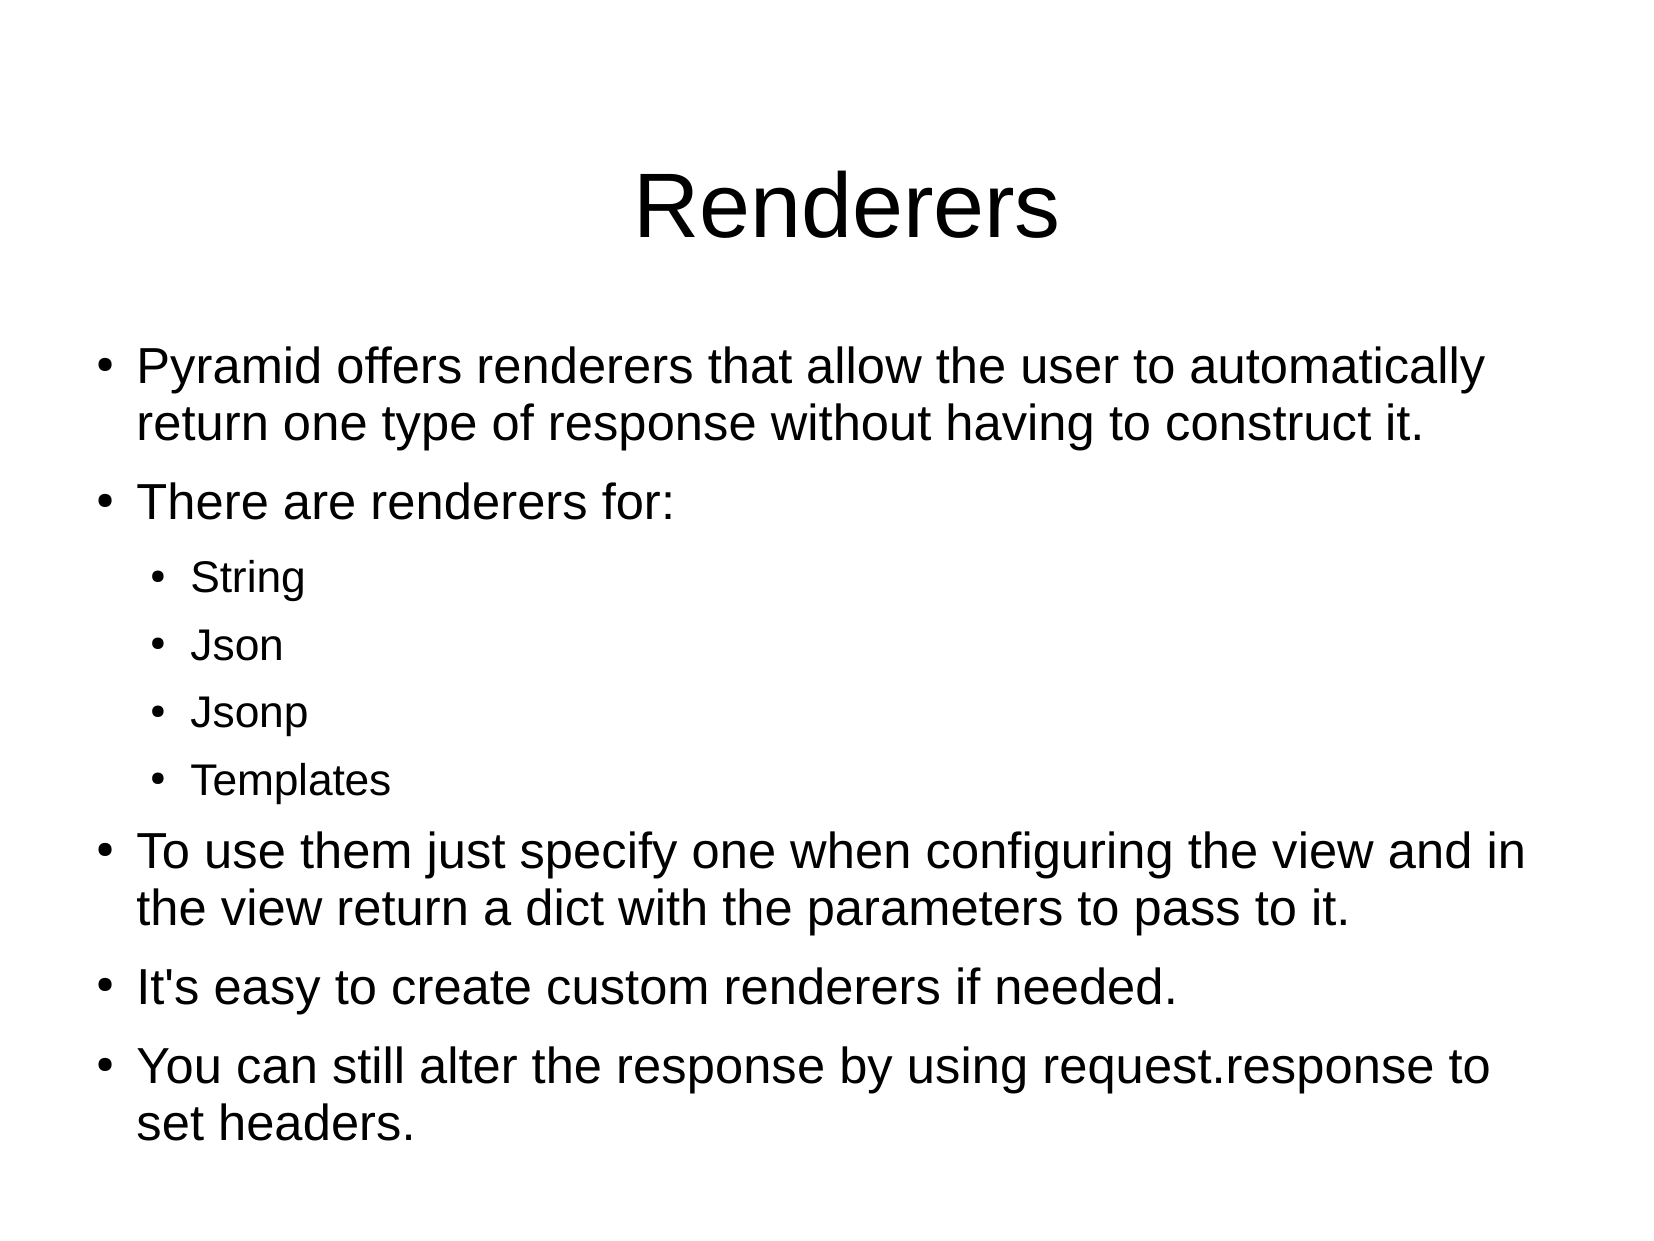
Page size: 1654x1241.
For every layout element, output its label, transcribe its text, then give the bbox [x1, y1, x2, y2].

list Pyramid offers renderers that allow the user to automatically return one type of response without having to construct it. There are renderers for: String Json Jsonp Templates To use them just specify one when configuring the view and in the view return a dict with the parameters to pass to it. It's easy to create custom renderers if needed. You can still alter the response by using request.response to set headers. [82, 337, 1571, 1157]
title Renderers [82, 112, 1612, 301]
